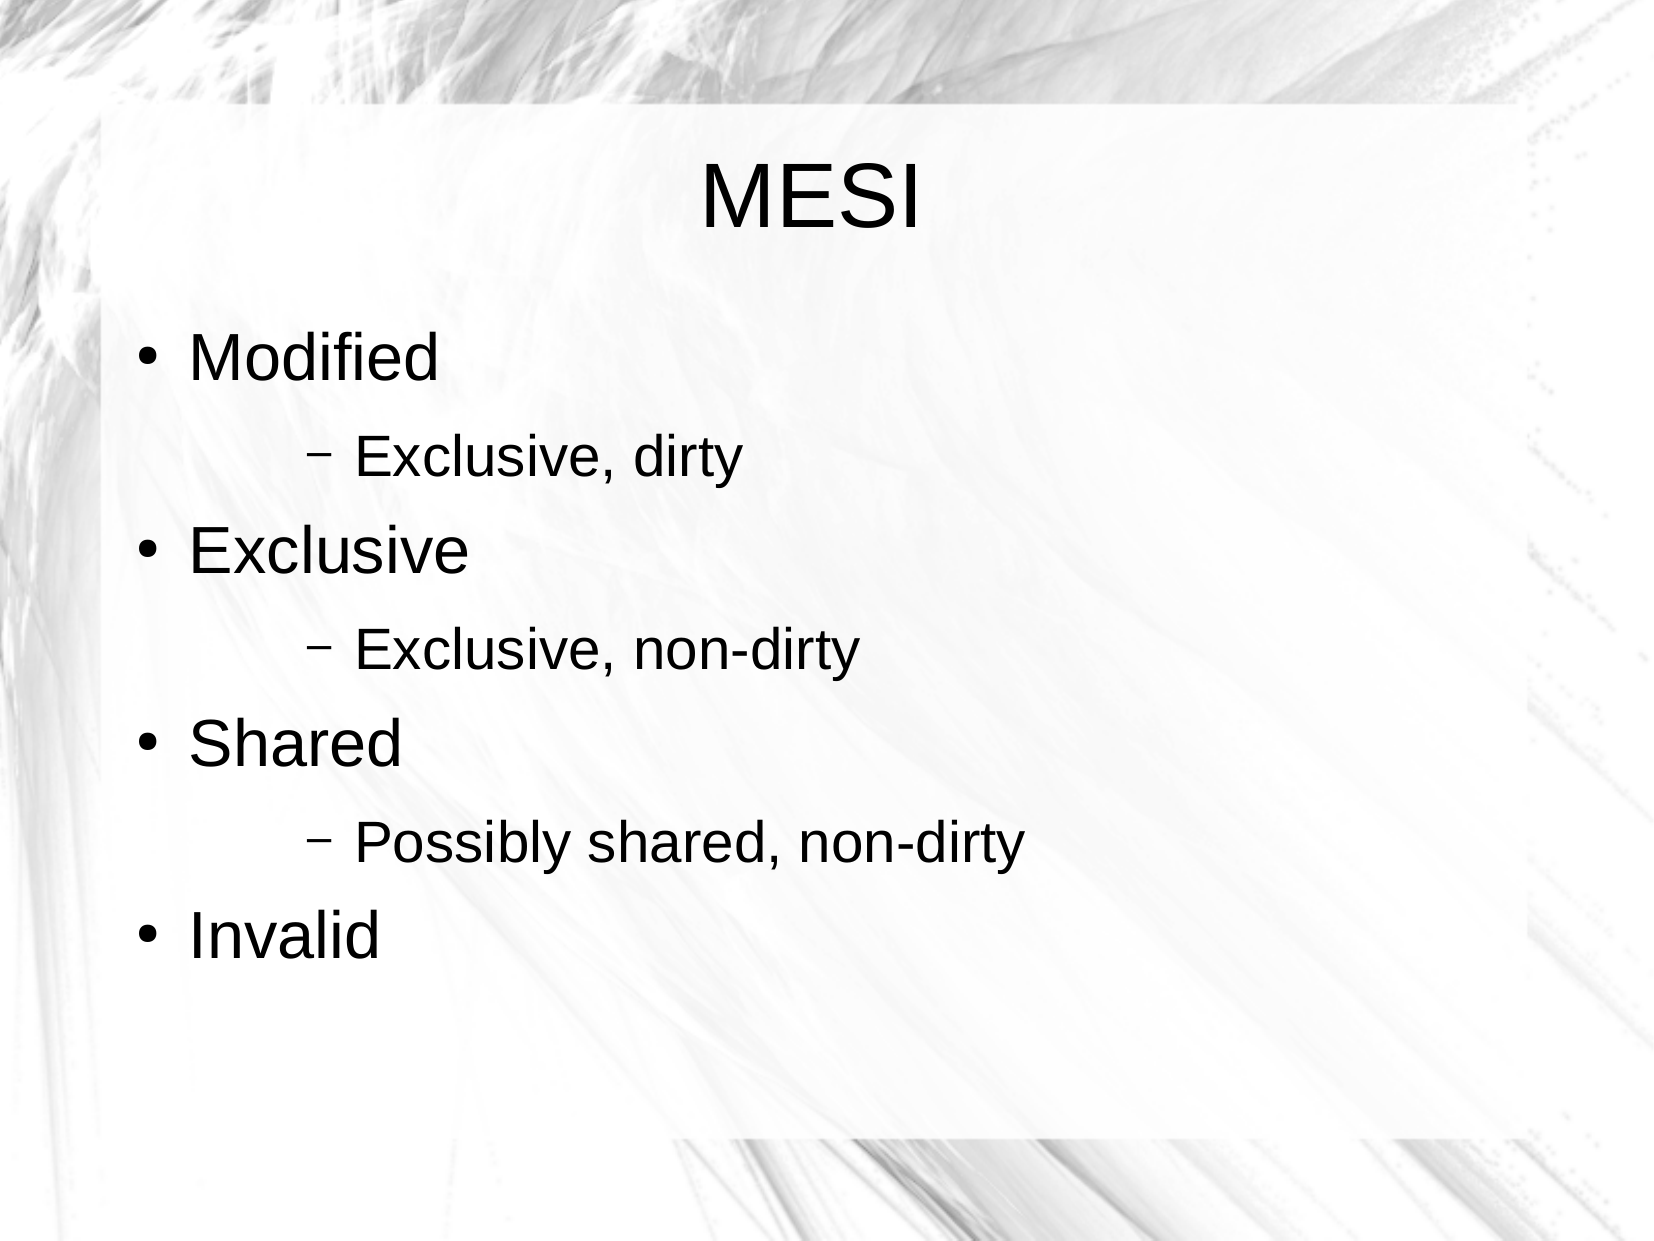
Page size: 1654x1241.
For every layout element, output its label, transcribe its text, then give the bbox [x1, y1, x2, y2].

title MESI [118, 112, 1506, 281]
list Modified Exclusive, dirty Exclusive Exclusive, non-dirty Shared Possibly shared, non-dirty Invalid [118, 319, 1571, 1040]
picture [0, 0, 1654, 1241]
